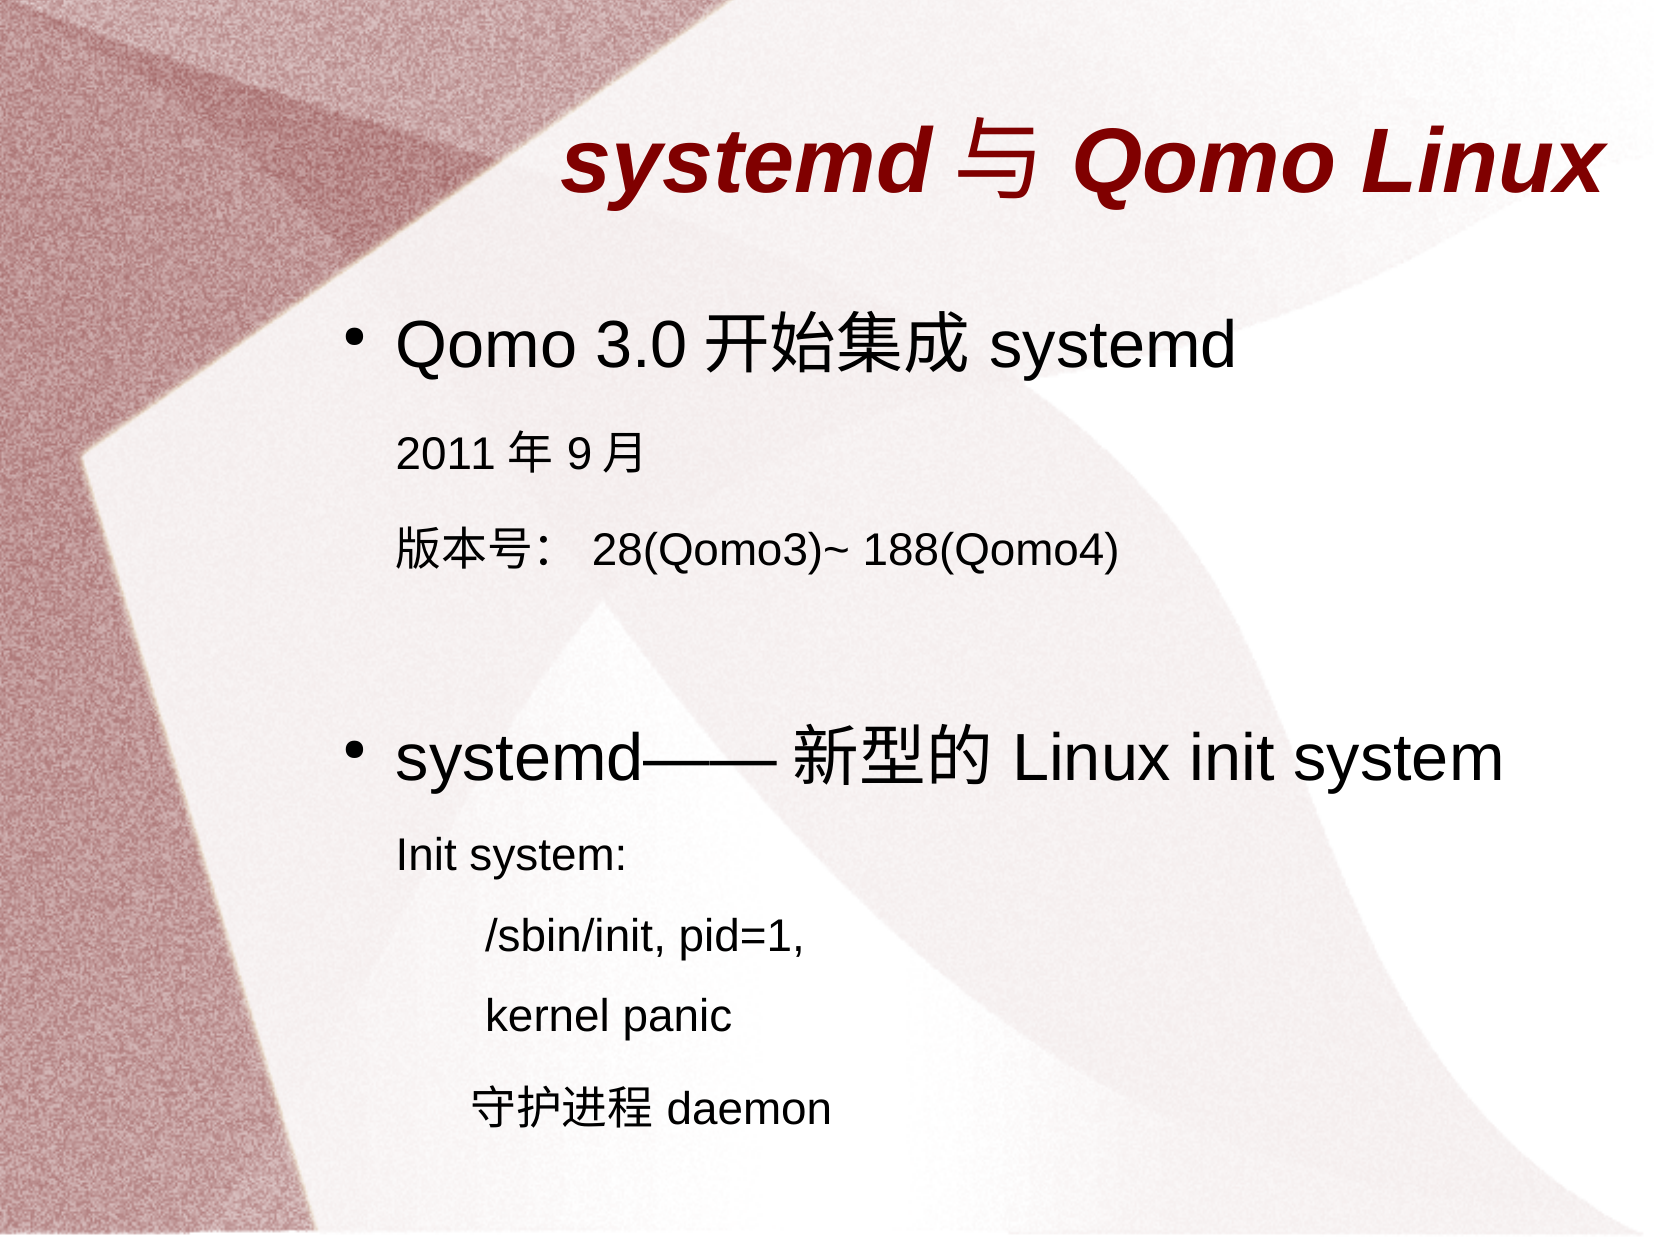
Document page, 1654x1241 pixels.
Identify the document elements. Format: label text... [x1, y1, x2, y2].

list Qomo 3.0开始集成systemd 2011年9月 版本号：28(Qomo3)~ 188(Qomo4) systemd——新型的Linux init system Init system: /sbin/init, pid=1, kernel panic 守护进程daemon [324, 290, 1601, 1241]
title systemd与Qomo Linux [437, 49, 1607, 257]
picture [0, 0, 1654, 1241]
